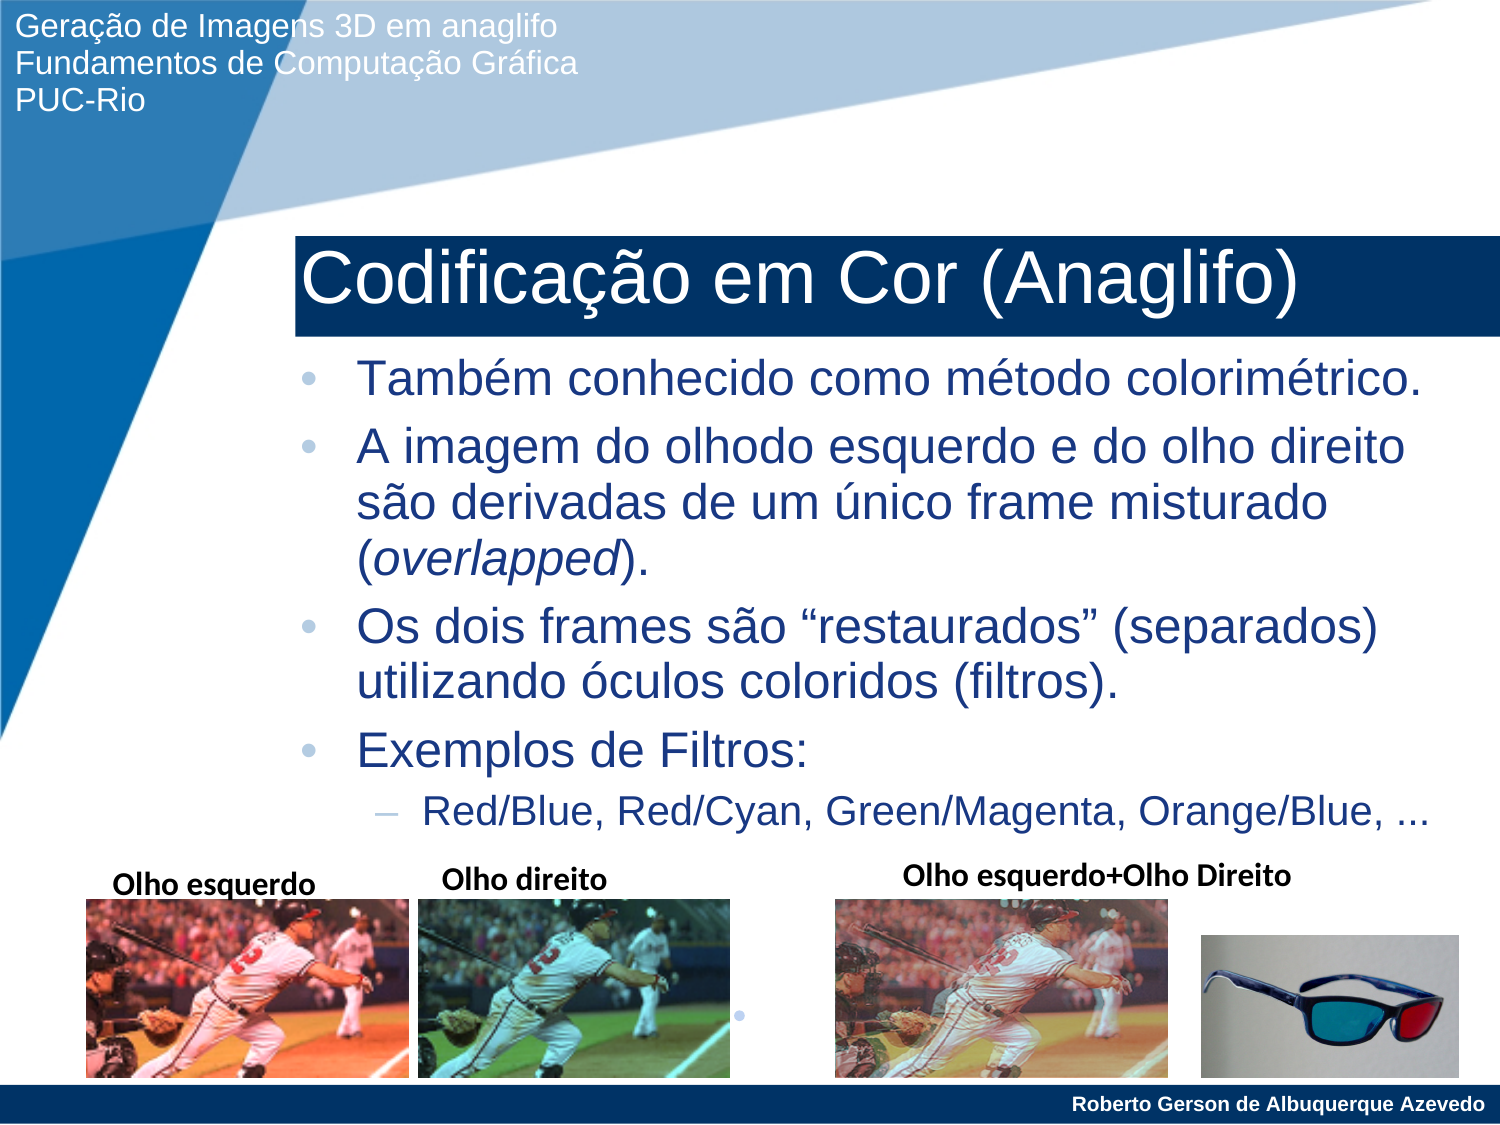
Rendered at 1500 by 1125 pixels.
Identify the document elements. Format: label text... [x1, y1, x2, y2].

picture [418, 899, 730, 1078]
picture [1201, 935, 1459, 1078]
text_box Olho esquerdo [97, 859, 332, 911]
title Codificação em Cor (Anaglifo) [300, 224, 1500, 331]
list Também conhecido como método colorimétrico. A imagem do olhodo esquerdo e do olho direito são derivadas de um único frame misturado (overlapped). Os dois frames são “restaurados” (separados) utilizando óculos coloridos (filtros). Exemplos de Filtros: Red/Blue, Red/Cyan, Green/Magenta, Orange/Blue, ... [299, 350, 1475, 1093]
picture [0, 0, 1500, 842]
text_box Olho esquerdo+Olho Direito [888, 850, 1308, 902]
text_box Olho direito [427, 854, 623, 906]
picture [86, 899, 409, 1078]
picture [835, 899, 1168, 1078]
